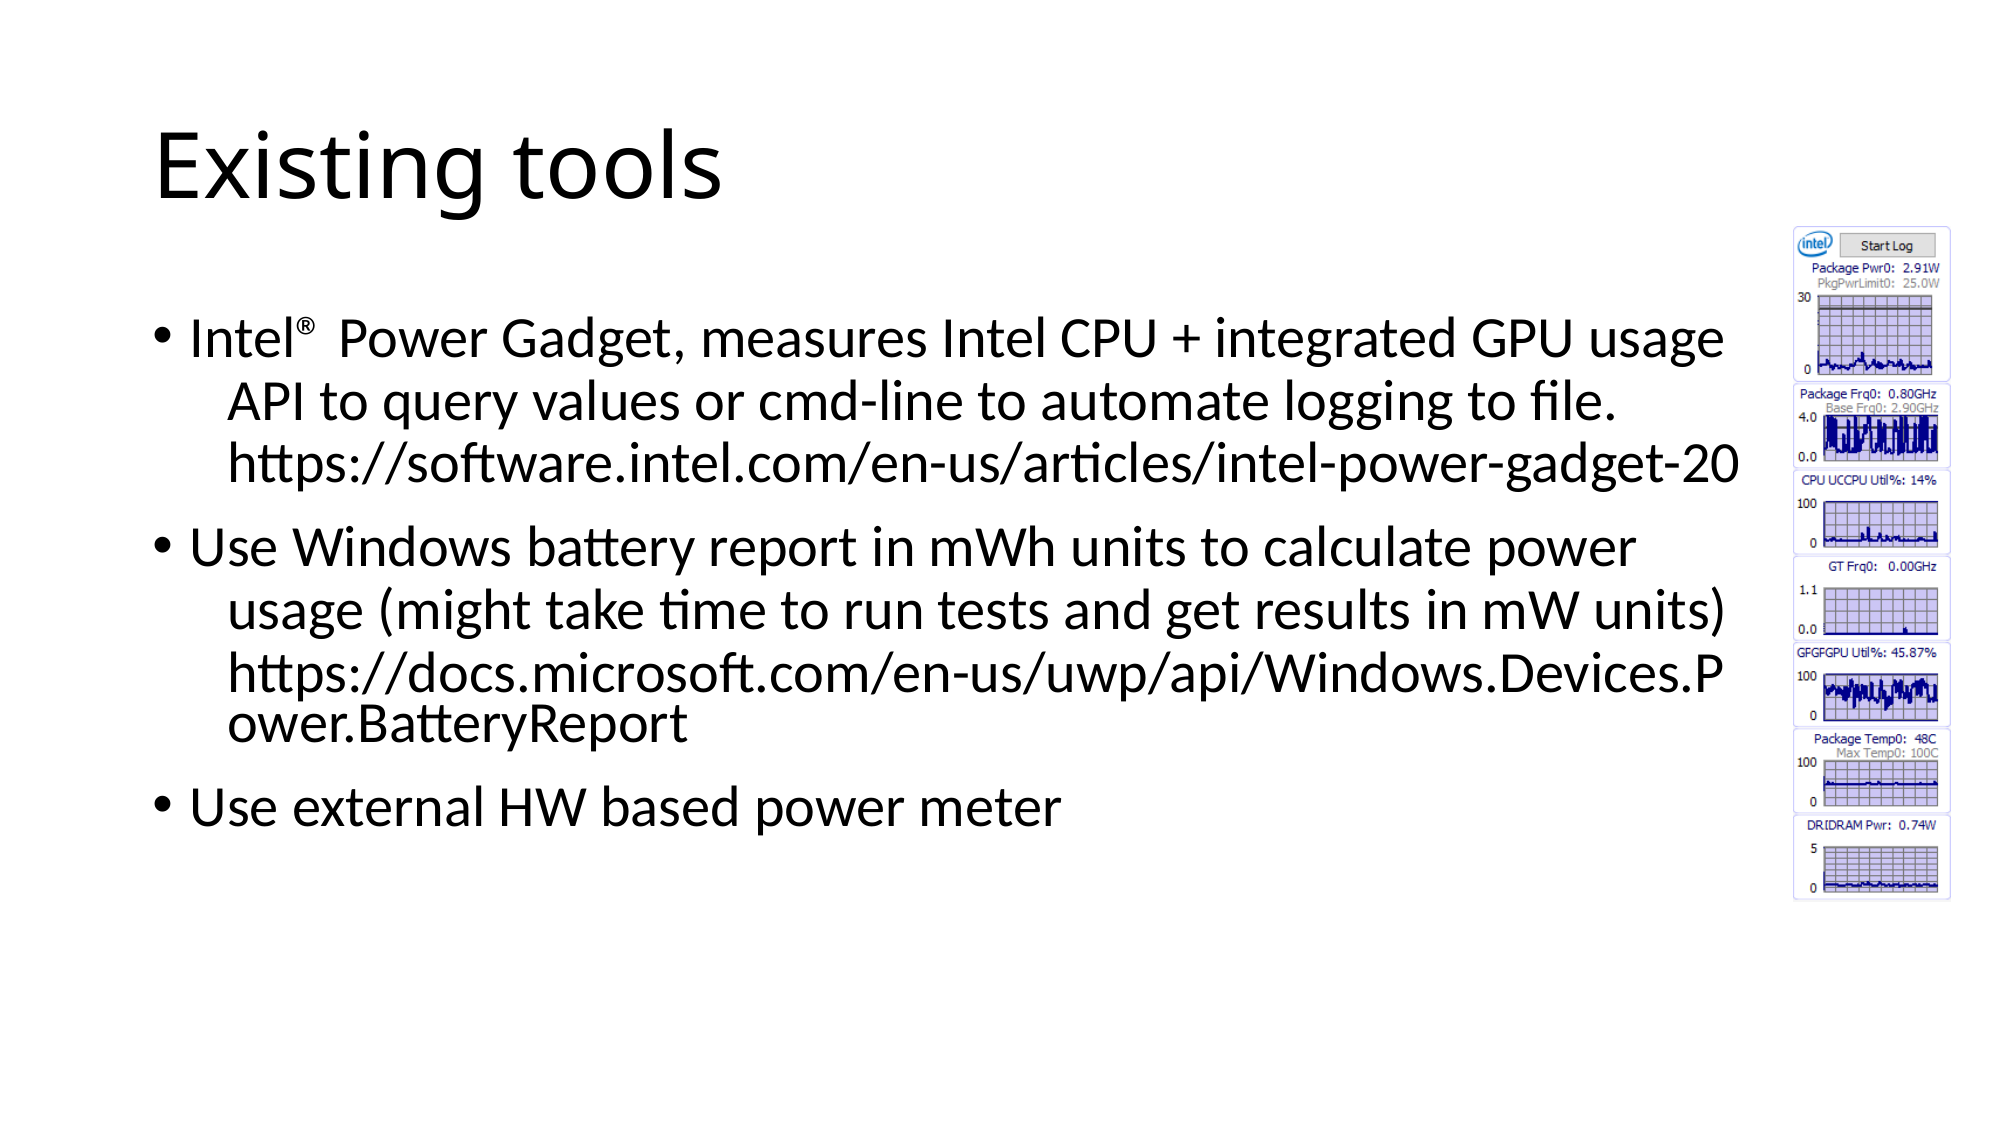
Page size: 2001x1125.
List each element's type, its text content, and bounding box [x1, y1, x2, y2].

title Existing tools [137, 59, 1863, 278]
picture [1793, 226, 1951, 902]
list Intel® Power Gadget, measures Intel CPU + integrated GPU usage API to query values or cmd-line to automate logging to file. https://software.intel.com/en-us/articles/intel-power-gadget-20 Use Windows battery report in mWh units to calculate power usage (might take time to run tests and get results in mW units) https://docs.microsoft.com/en-us/uwp/api/Windows.Devices.Power.BatteryReport Use external HW based power meter [137, 299, 1762, 1014]
